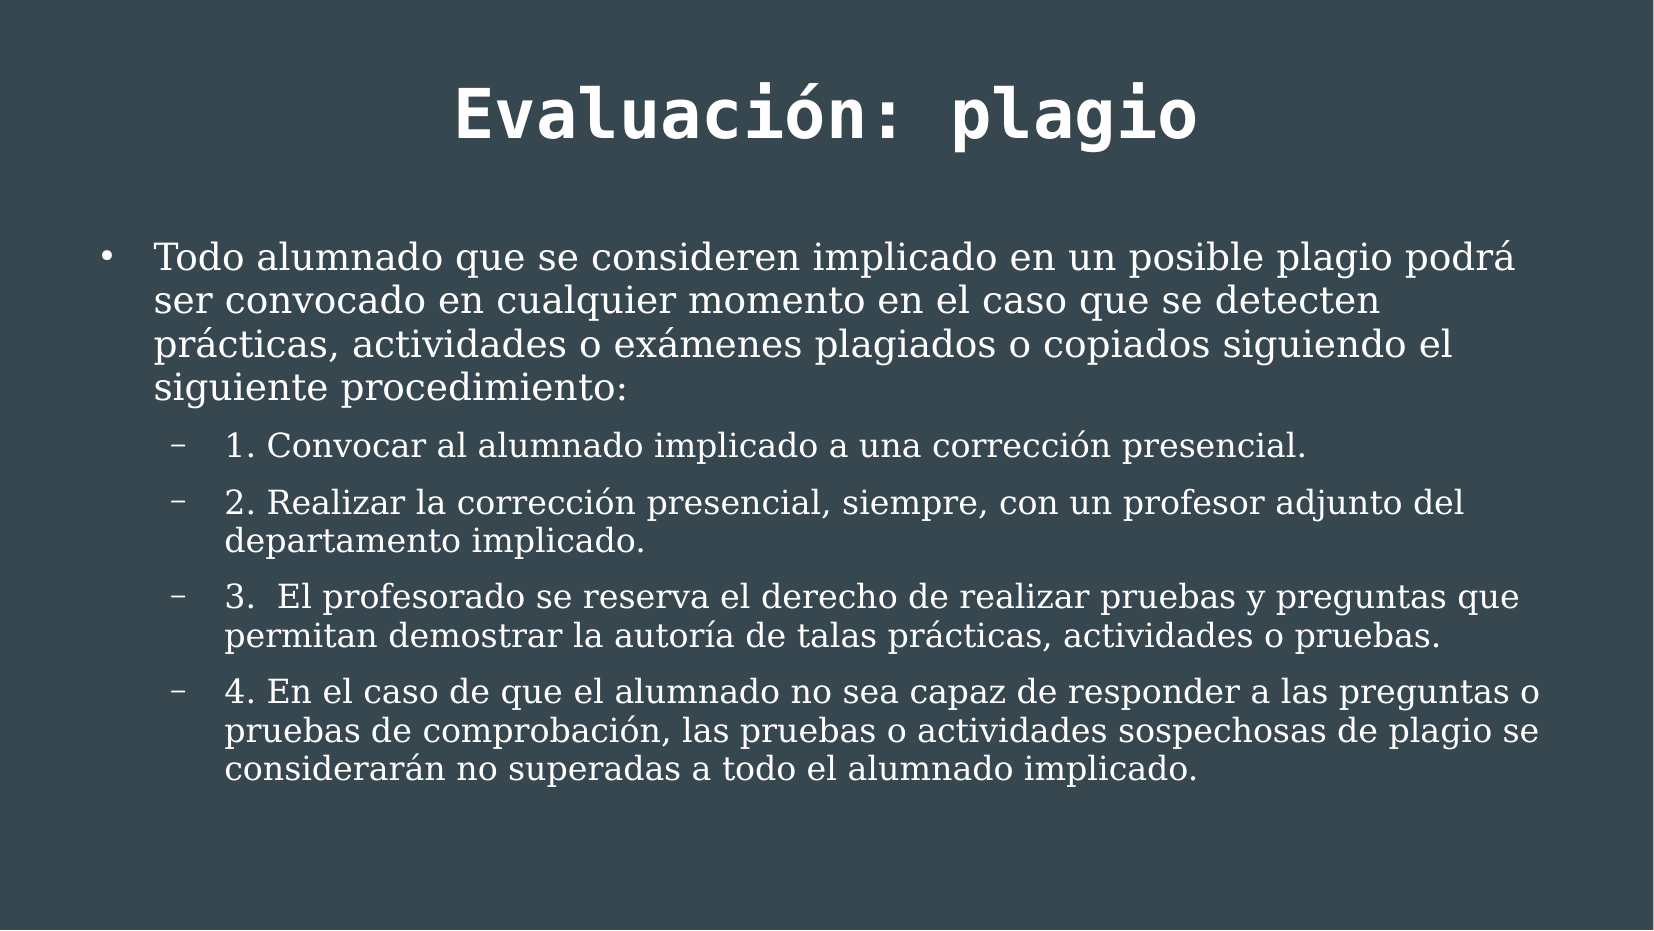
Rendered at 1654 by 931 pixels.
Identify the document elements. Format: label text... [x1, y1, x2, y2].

title Evaluación: plagio [82, 37, 1571, 193]
list Todo alumnado que se consideren implicado en un posible plagio podrá ser convocado en cualquier momento en el caso que se detecten prácticas, actividades o exámenes plagiados o copiados siguiendo el siguiente procedimiento: 1. Convocar al alumnado implicado a una corrección presencial. 2. Realizar la corrección presencial, siempre, con un profesor adjunto del departamento implicado. 3. El profesorado se reserva el derecho de realizar pruebas y preguntas que permitan demostrar la autoría de talas prácticas, actividades o pruebas. 4. En el caso de que el alumnado no sea capaz de responder a las preguntas o pruebas de comprobación, las pruebas o actividades sospechosas de plagio se considerarán no superadas a todo el alumnado implicado. [82, 235, 1571, 875]
